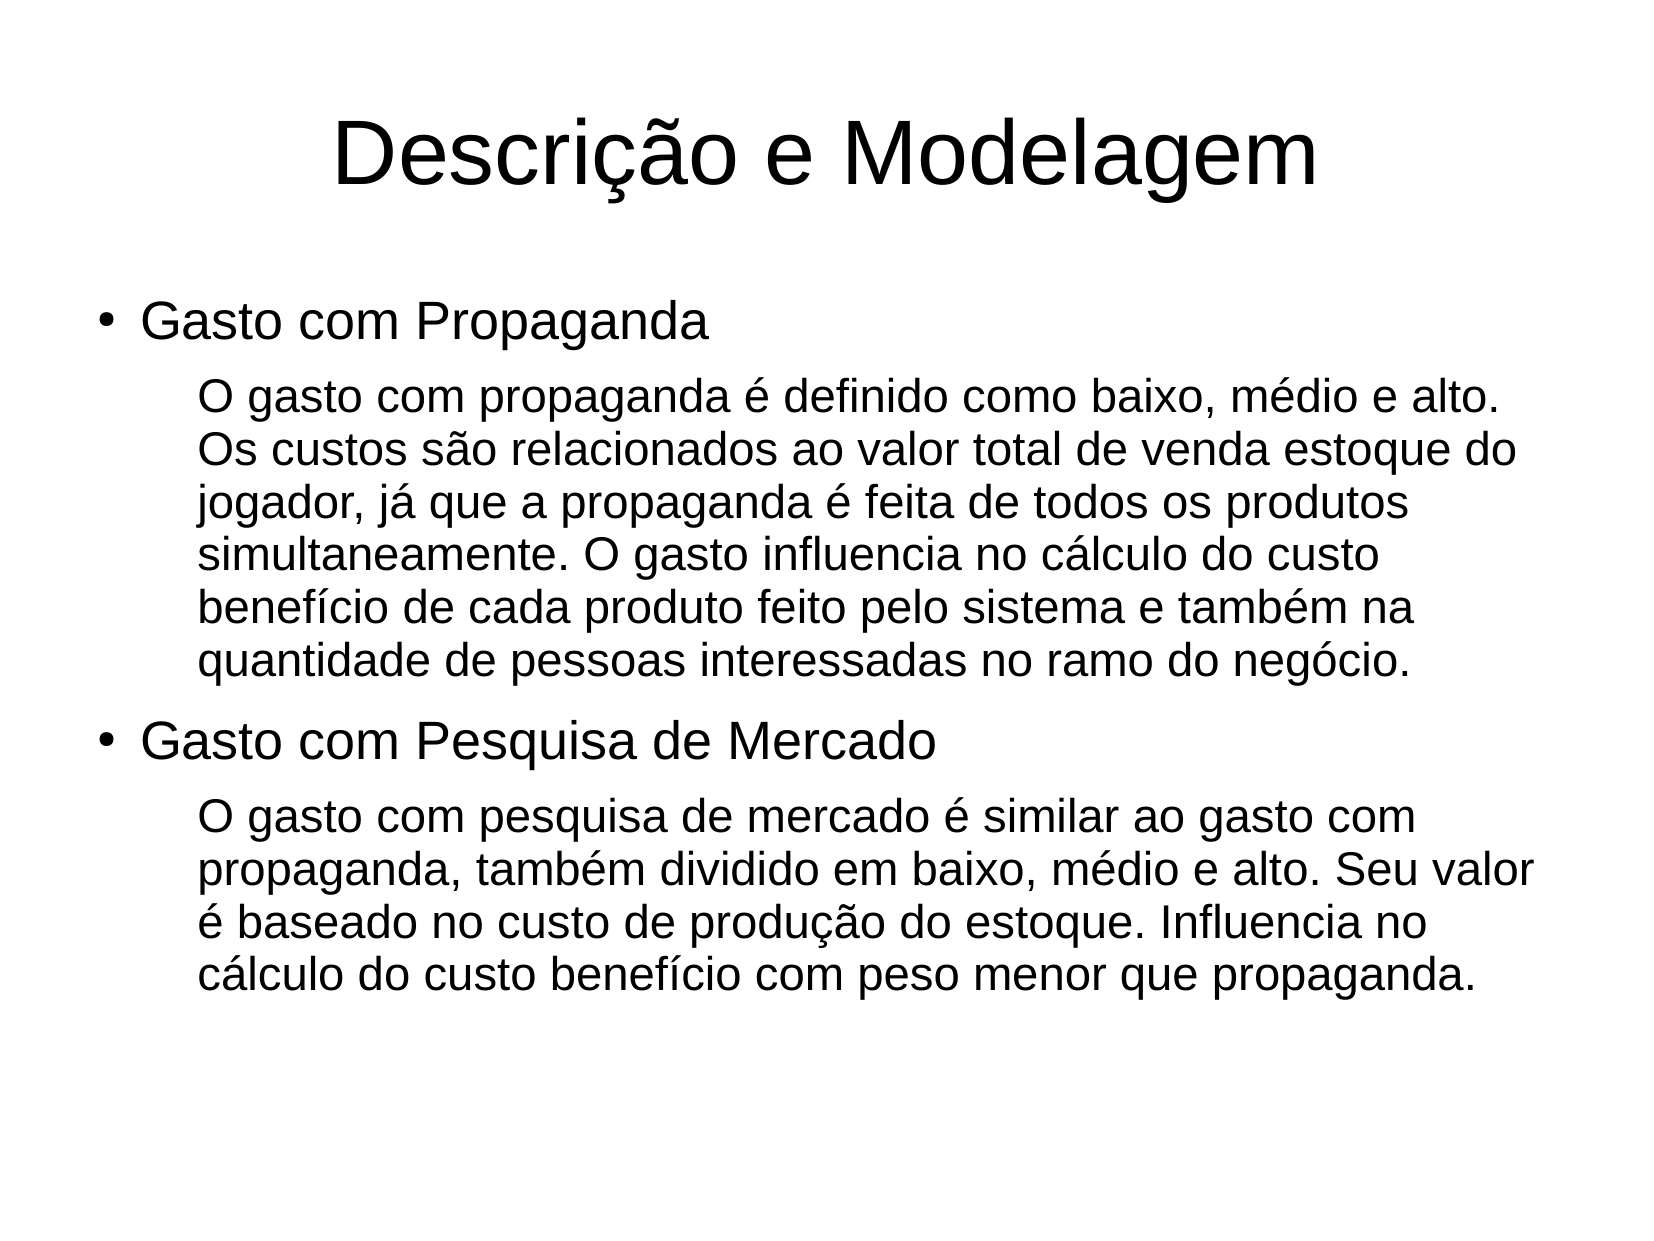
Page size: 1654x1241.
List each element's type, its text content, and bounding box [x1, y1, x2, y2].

title Descrição e Modelagem [82, 49, 1571, 257]
list Gasto com Propaganda O gasto com propaganda é definido como baixo, médio e alto. Os custos são relacionados ao valor total de venda estoque do jogador, já que a propaganda é feita de todos os produtos simultaneamente. O gasto influencia no cálculo do custo benefício de cada produto feito pelo sistema e também na quantidade de pessoas interessadas no ramo do negócio. Gasto com Pesquisa de Mercado O gasto com pesquisa de mercado é similar ao gasto com propaganda, também dividido em baixo, médio e alto. Seu valor é baseado no custo de produção do estoque. Influencia no cálculo do custo benefício com peso menor que propaganda. [82, 290, 1571, 1010]
